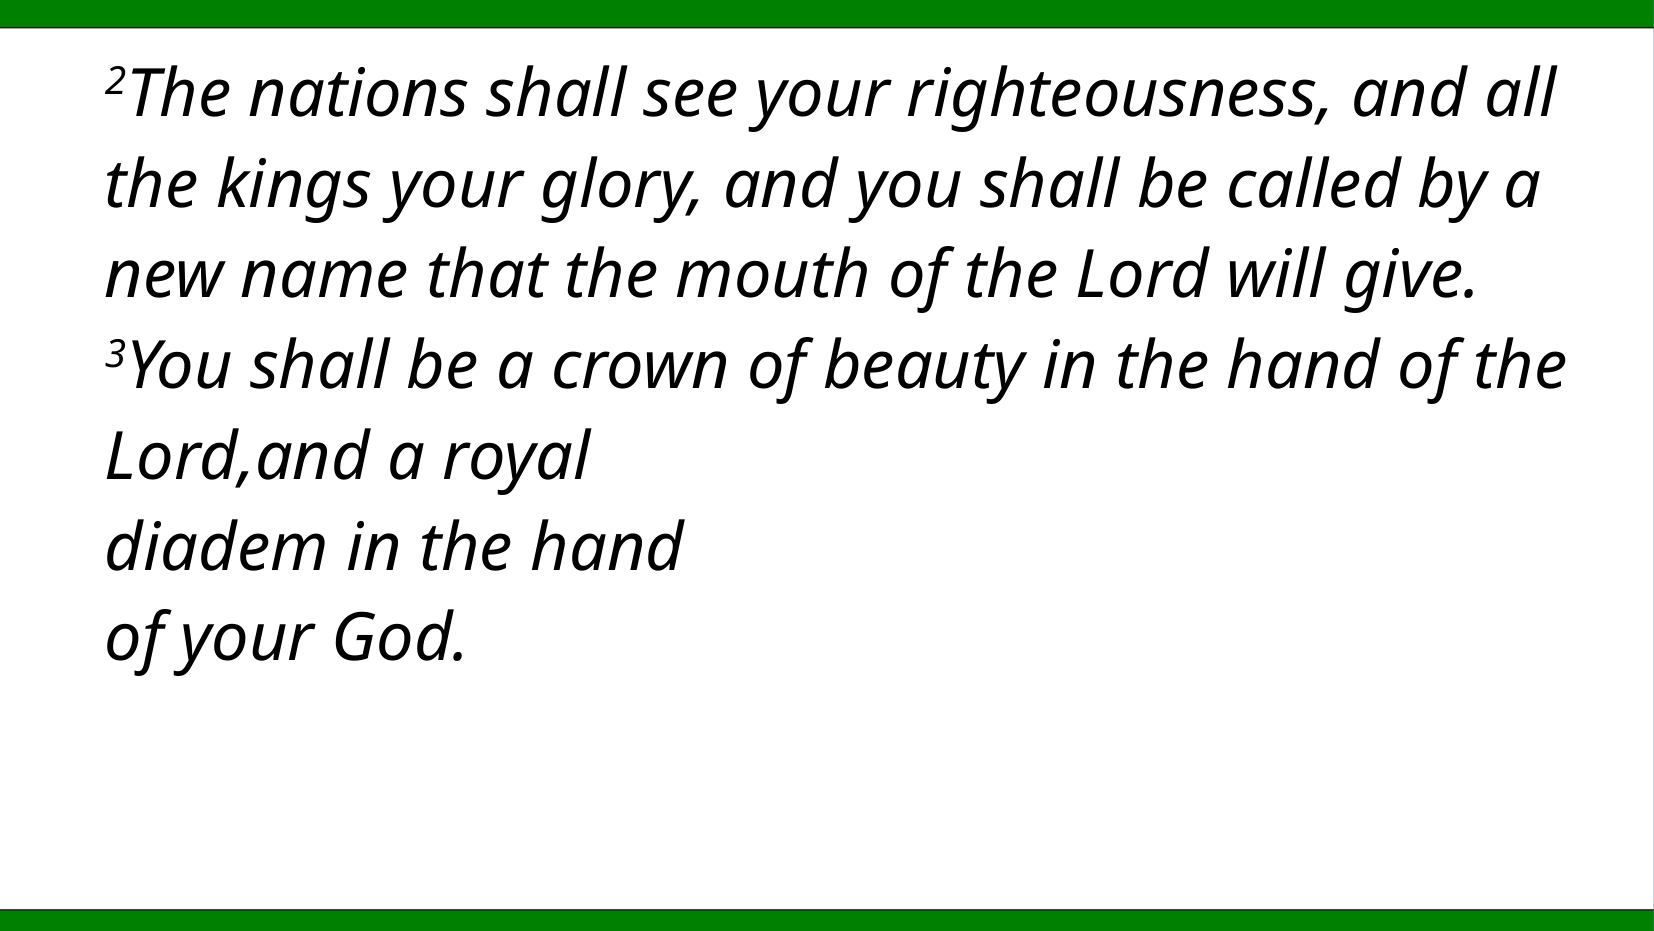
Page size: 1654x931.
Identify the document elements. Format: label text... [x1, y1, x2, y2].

text_box 2The nations shall see your righteousness, and all the kings your glory, and you shall be called by a new name that the mouth of the Lord will give. 3You shall be a crown of beauty in the hand of the Lord,and a royal diadem in the hand of your God. [90, 37, 1591, 674]
picture [0, 0, 1654, 931]
